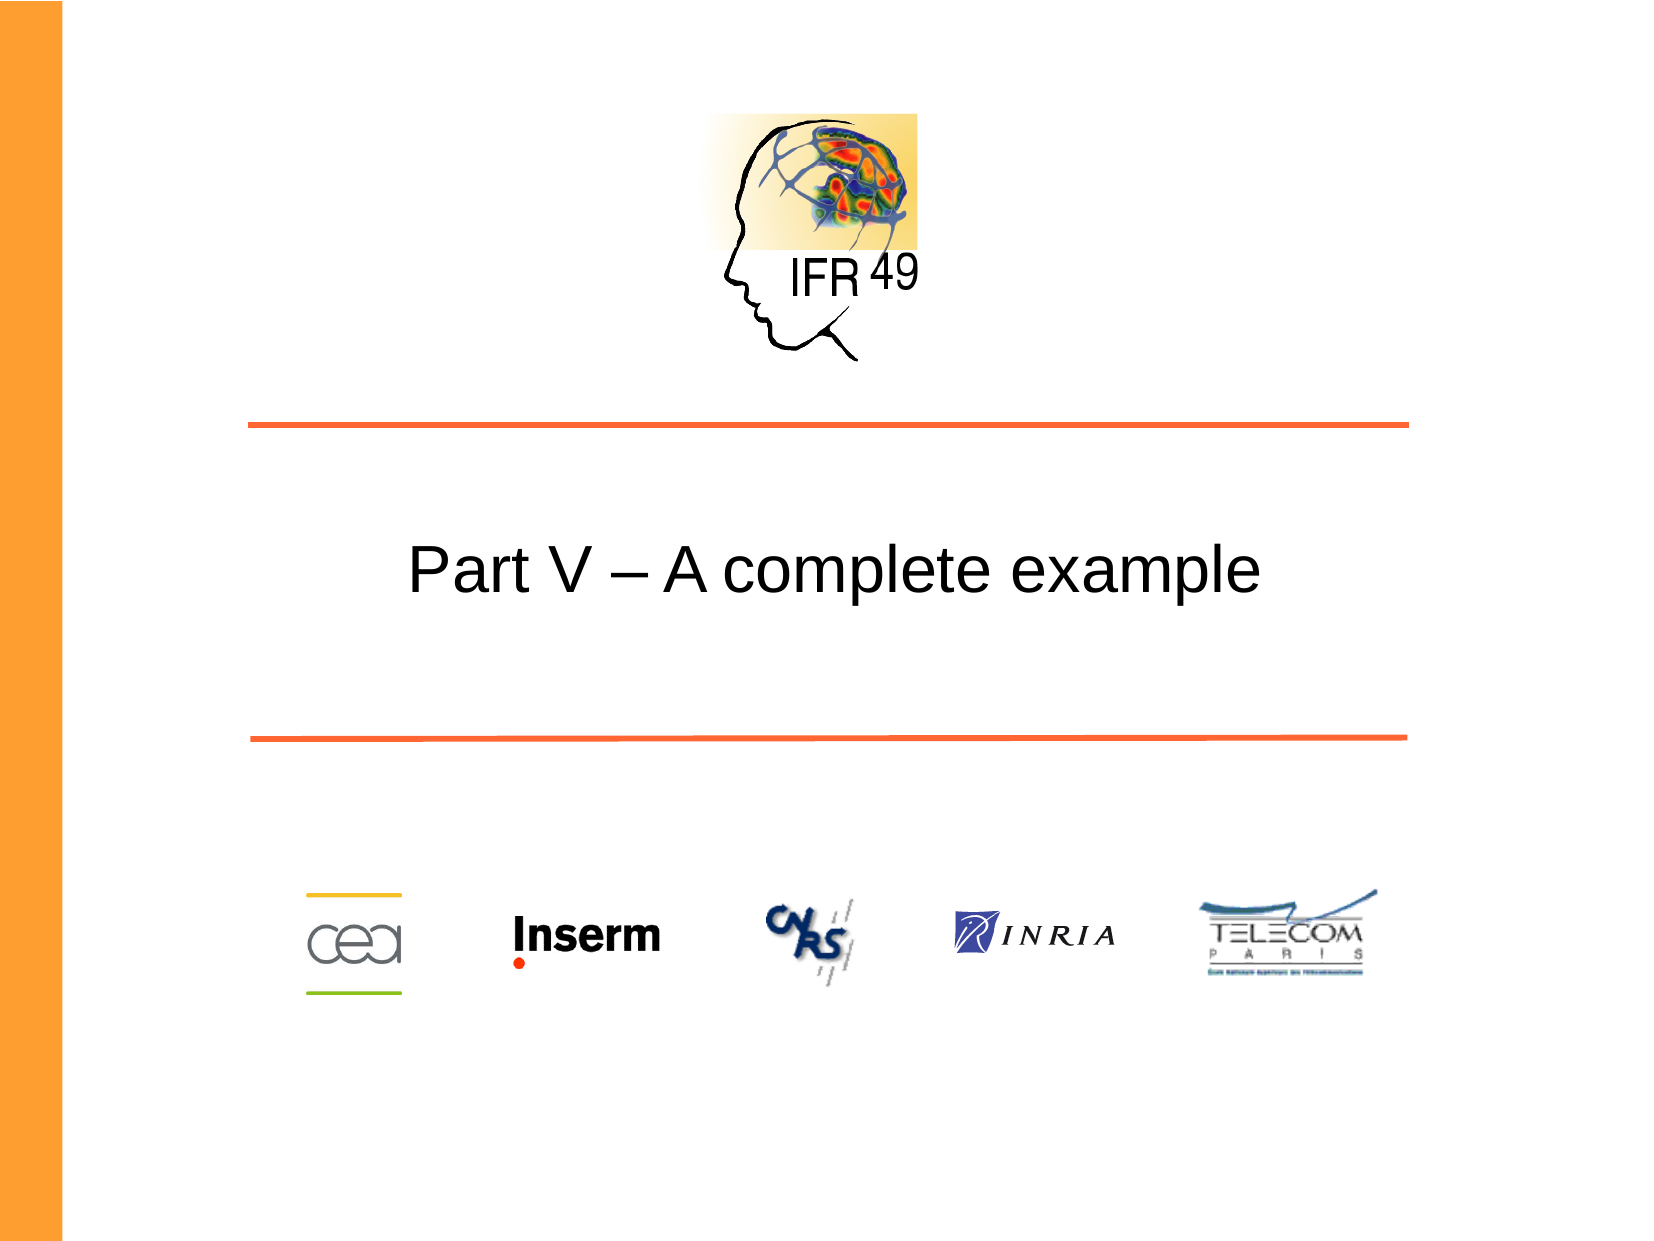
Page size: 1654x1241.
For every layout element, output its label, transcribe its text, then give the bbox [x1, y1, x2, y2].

picture [954, 910, 1115, 954]
picture [656, 105, 918, 401]
picture [306, 893, 402, 995]
title Part V – A complete example [236, 473, 1418, 666]
picture [1197, 882, 1380, 985]
picture [513, 916, 662, 972]
picture [766, 898, 856, 988]
